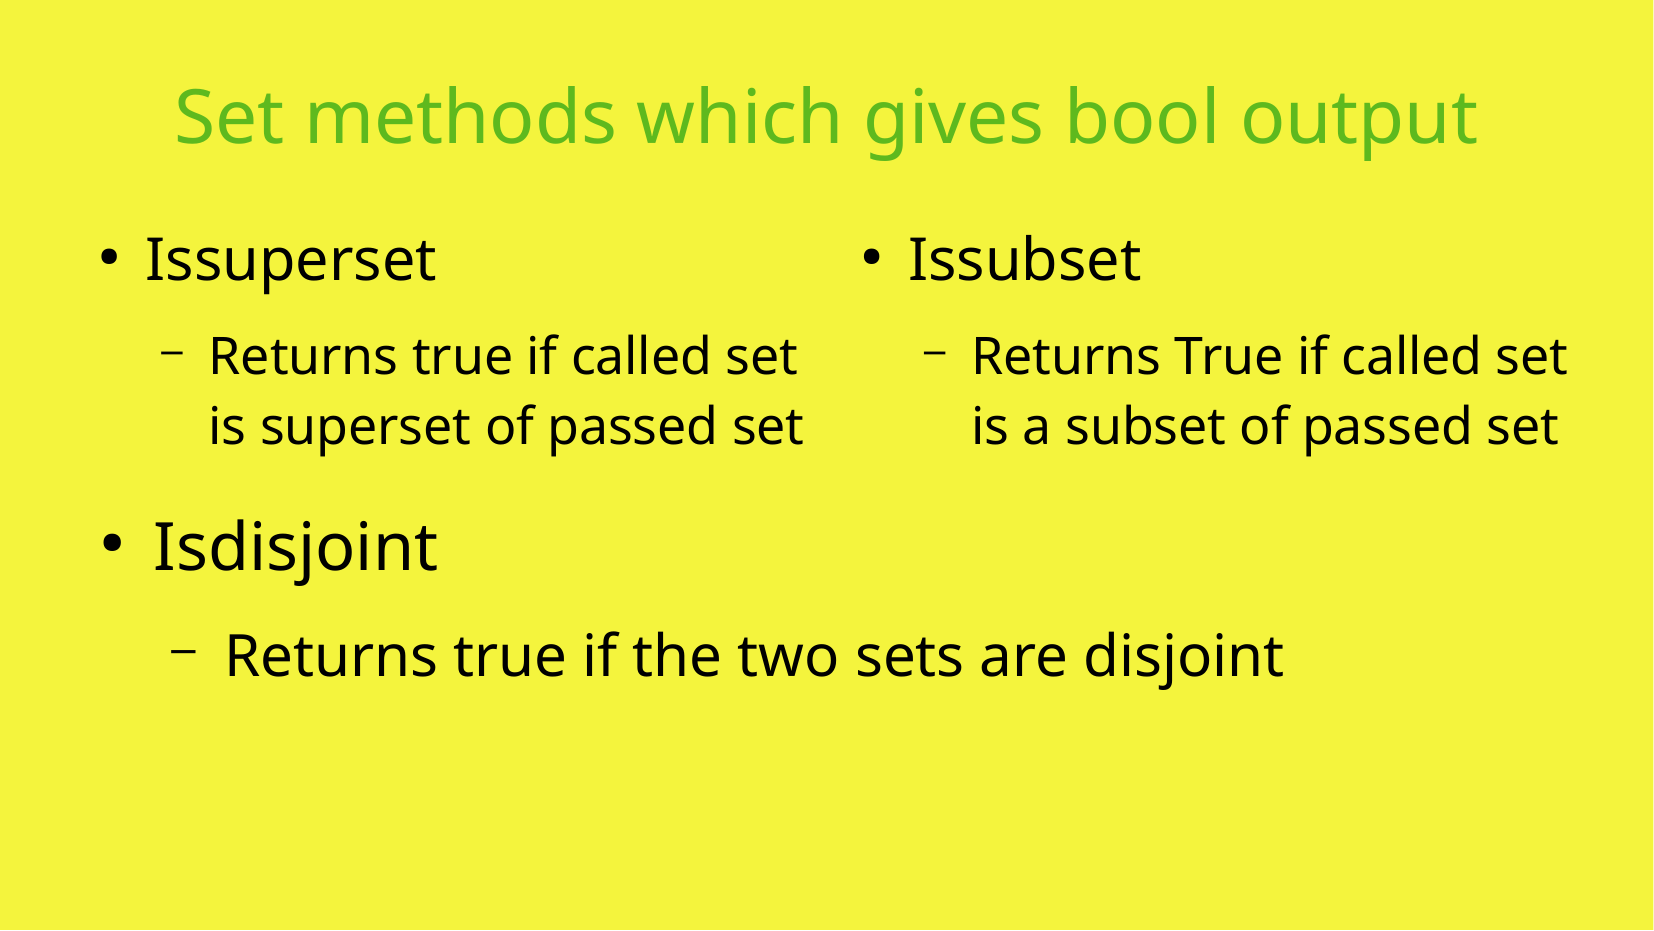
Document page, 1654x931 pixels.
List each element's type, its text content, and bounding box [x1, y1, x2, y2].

list Isdisjoint Returns true if the two sets are disjoint [82, 499, 1571, 757]
list Issuperset Returns true if called set is superset of passed set [82, 217, 809, 475]
list Issubset Returns True if called set is a subset of passed set [845, 217, 1572, 475]
title Set methods which gives bool output [82, 37, 1571, 193]
